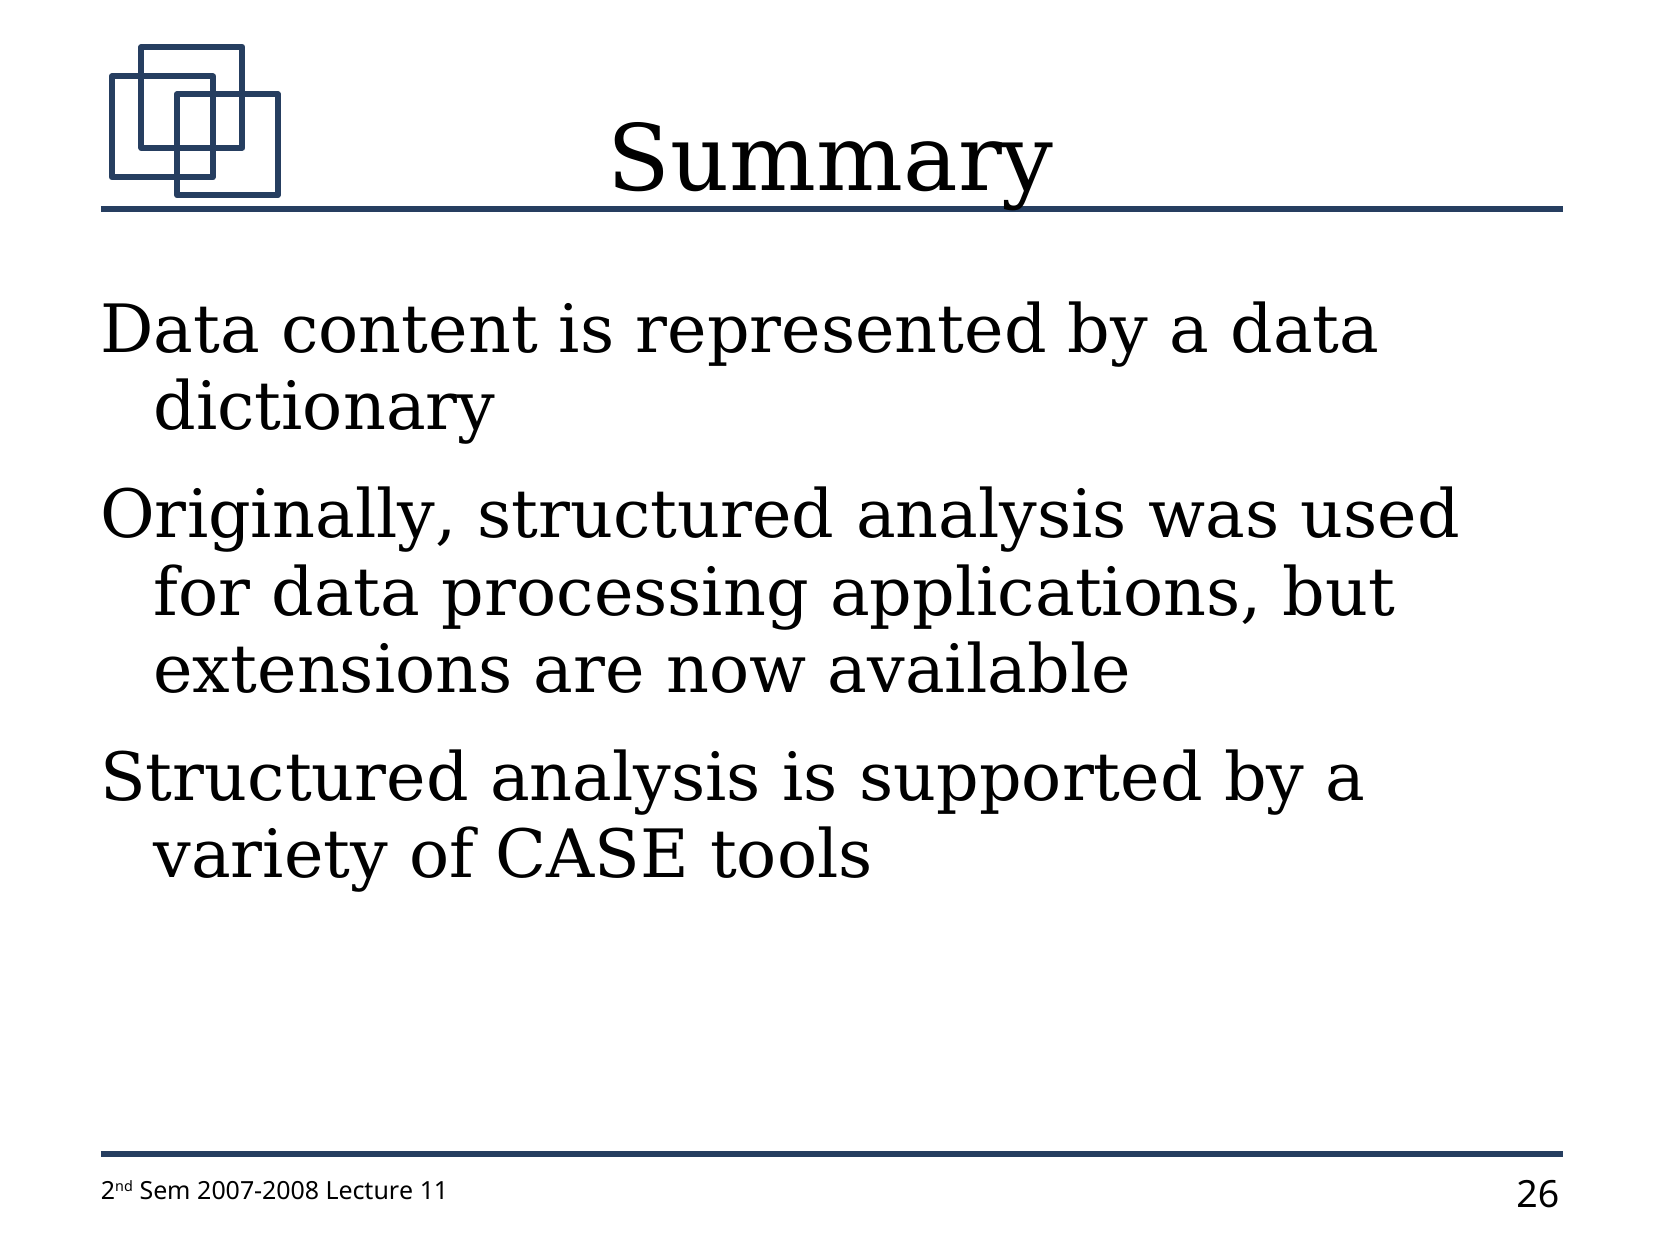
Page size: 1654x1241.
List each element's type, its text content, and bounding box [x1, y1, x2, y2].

list Data content is represented by a data dictionary Originally, structured analysis was used for data processing applications, but extensions are now available Structured analysis is supported by a variety of CASE tools [82, 290, 1571, 1109]
title Summary [86, 55, 1576, 263]
